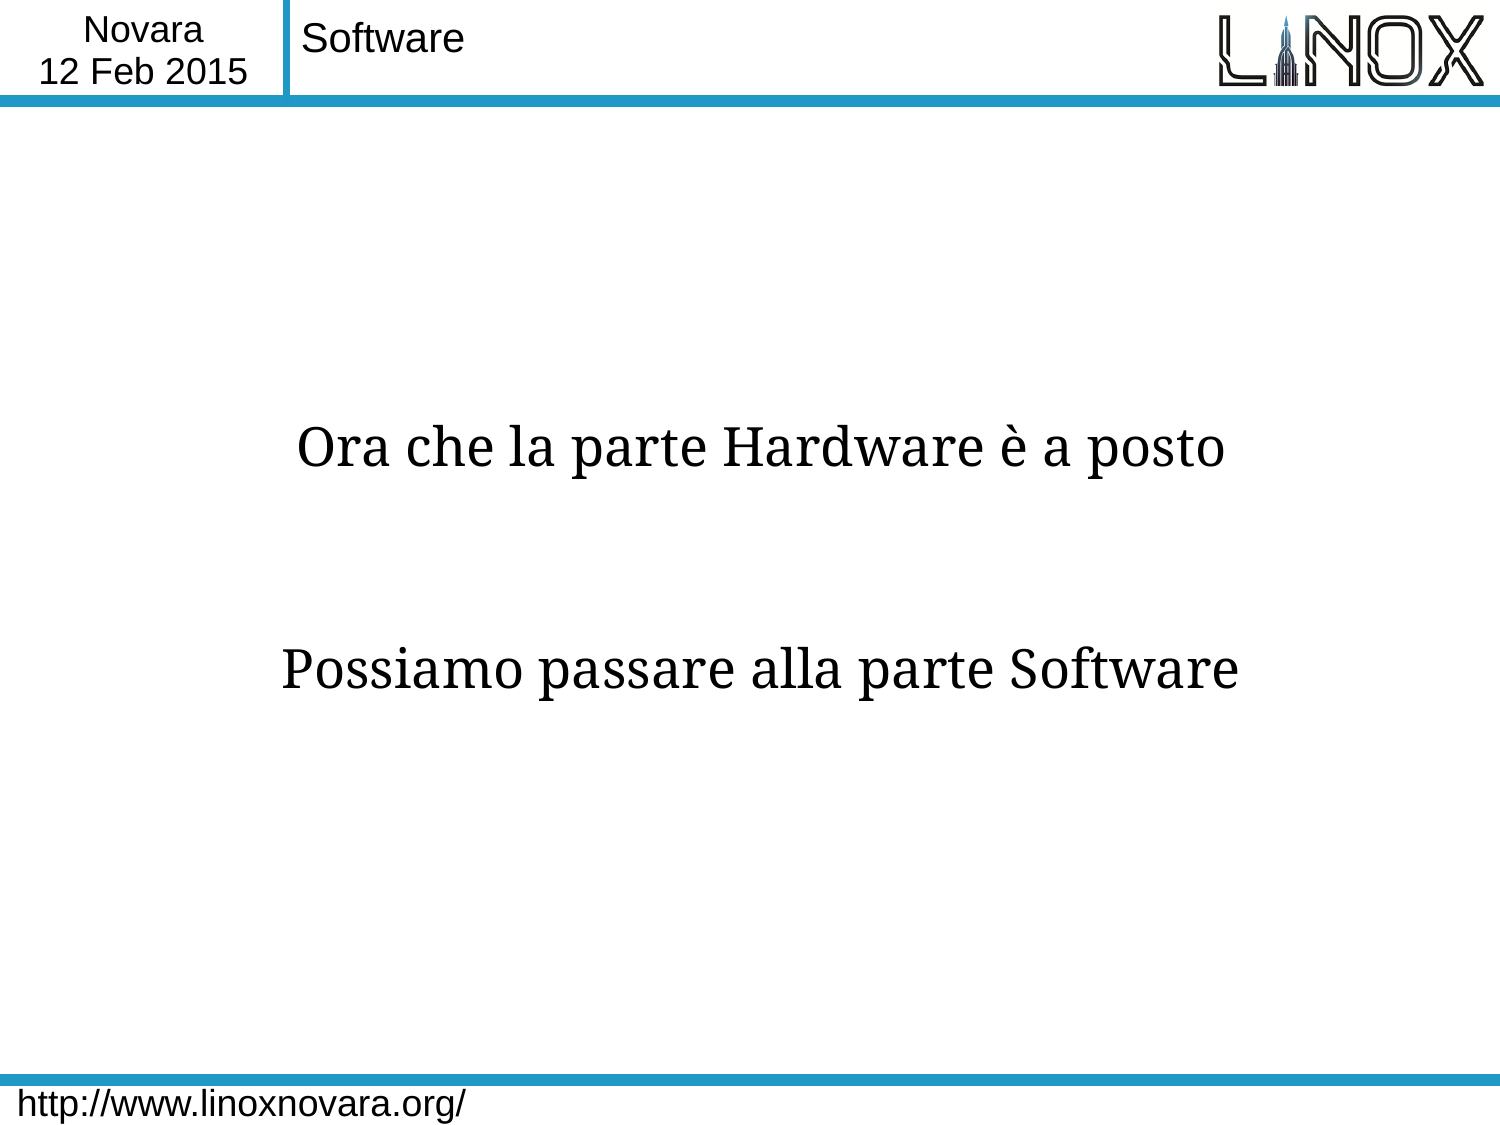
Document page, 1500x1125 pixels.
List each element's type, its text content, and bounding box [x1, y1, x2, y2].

text_box Ora che la parte Hardware è a posto Possiamo passare alla parte Software [34, 401, 1489, 663]
picture [0, 1074, 1500, 1086]
picture [0, 0, 1500, 107]
list Software [286, 7, 1312, 83]
